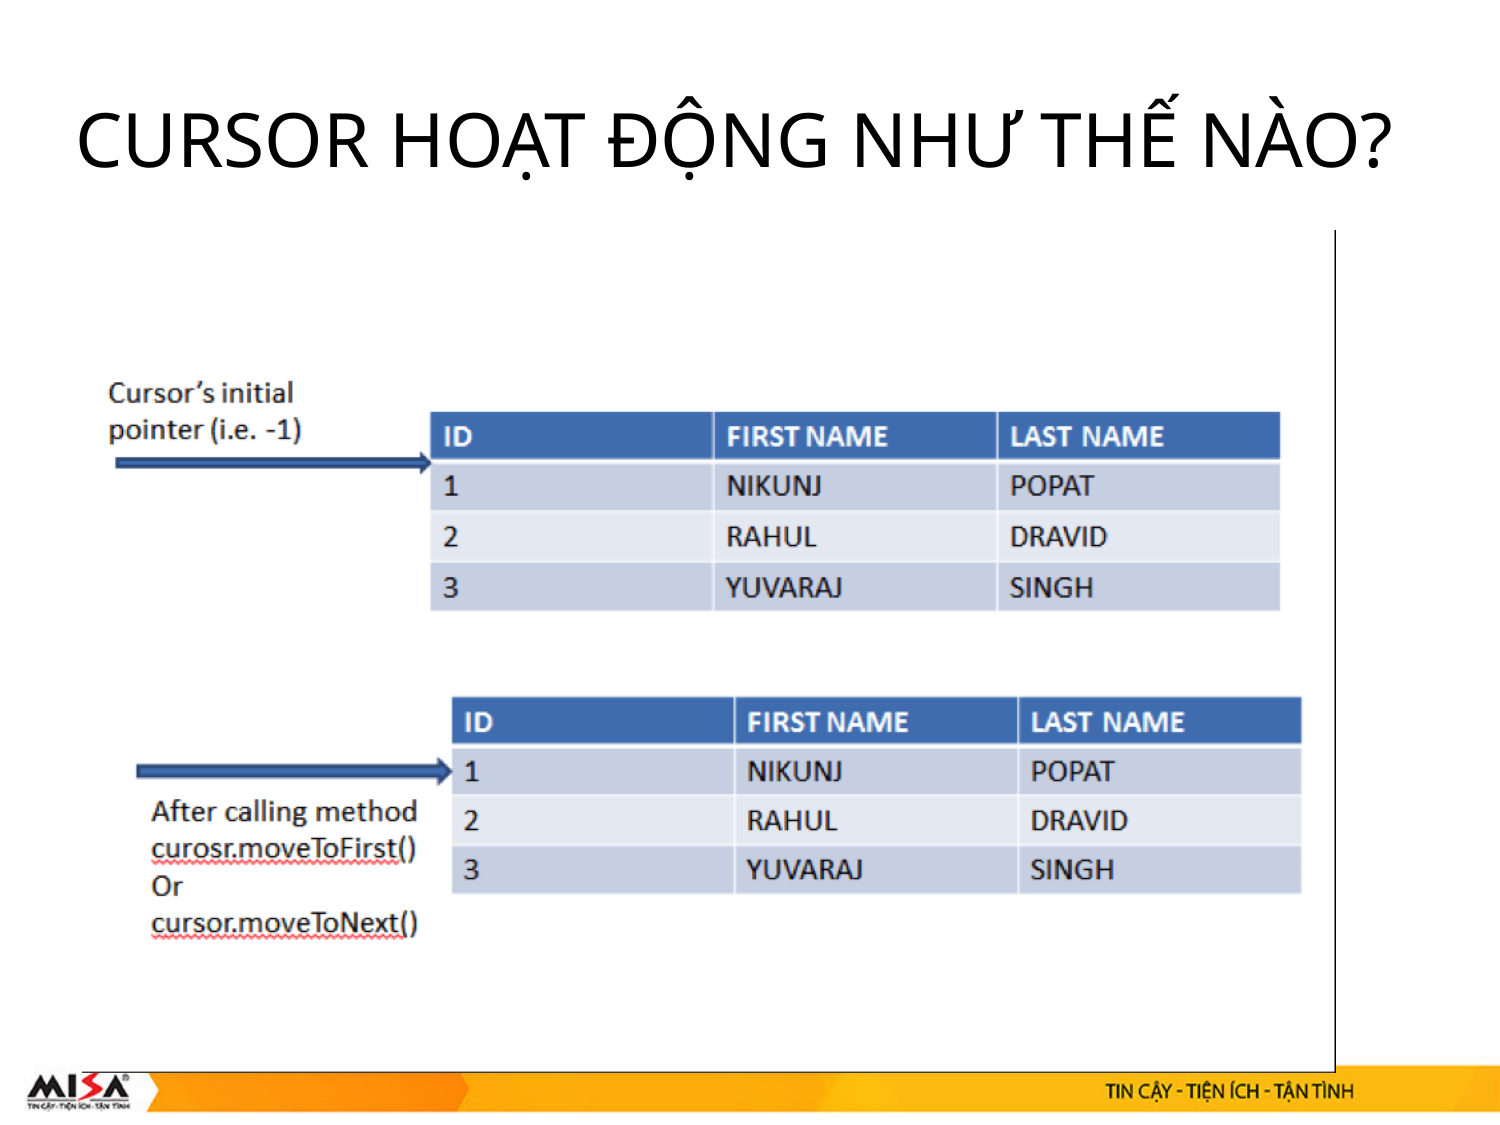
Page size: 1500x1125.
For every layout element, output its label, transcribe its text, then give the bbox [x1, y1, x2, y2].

title CURSOR HOẠT ĐỘNG NHƯ THẾ NÀO? [75, 45, 1425, 233]
picture [0, 0, 1500, 1125]
